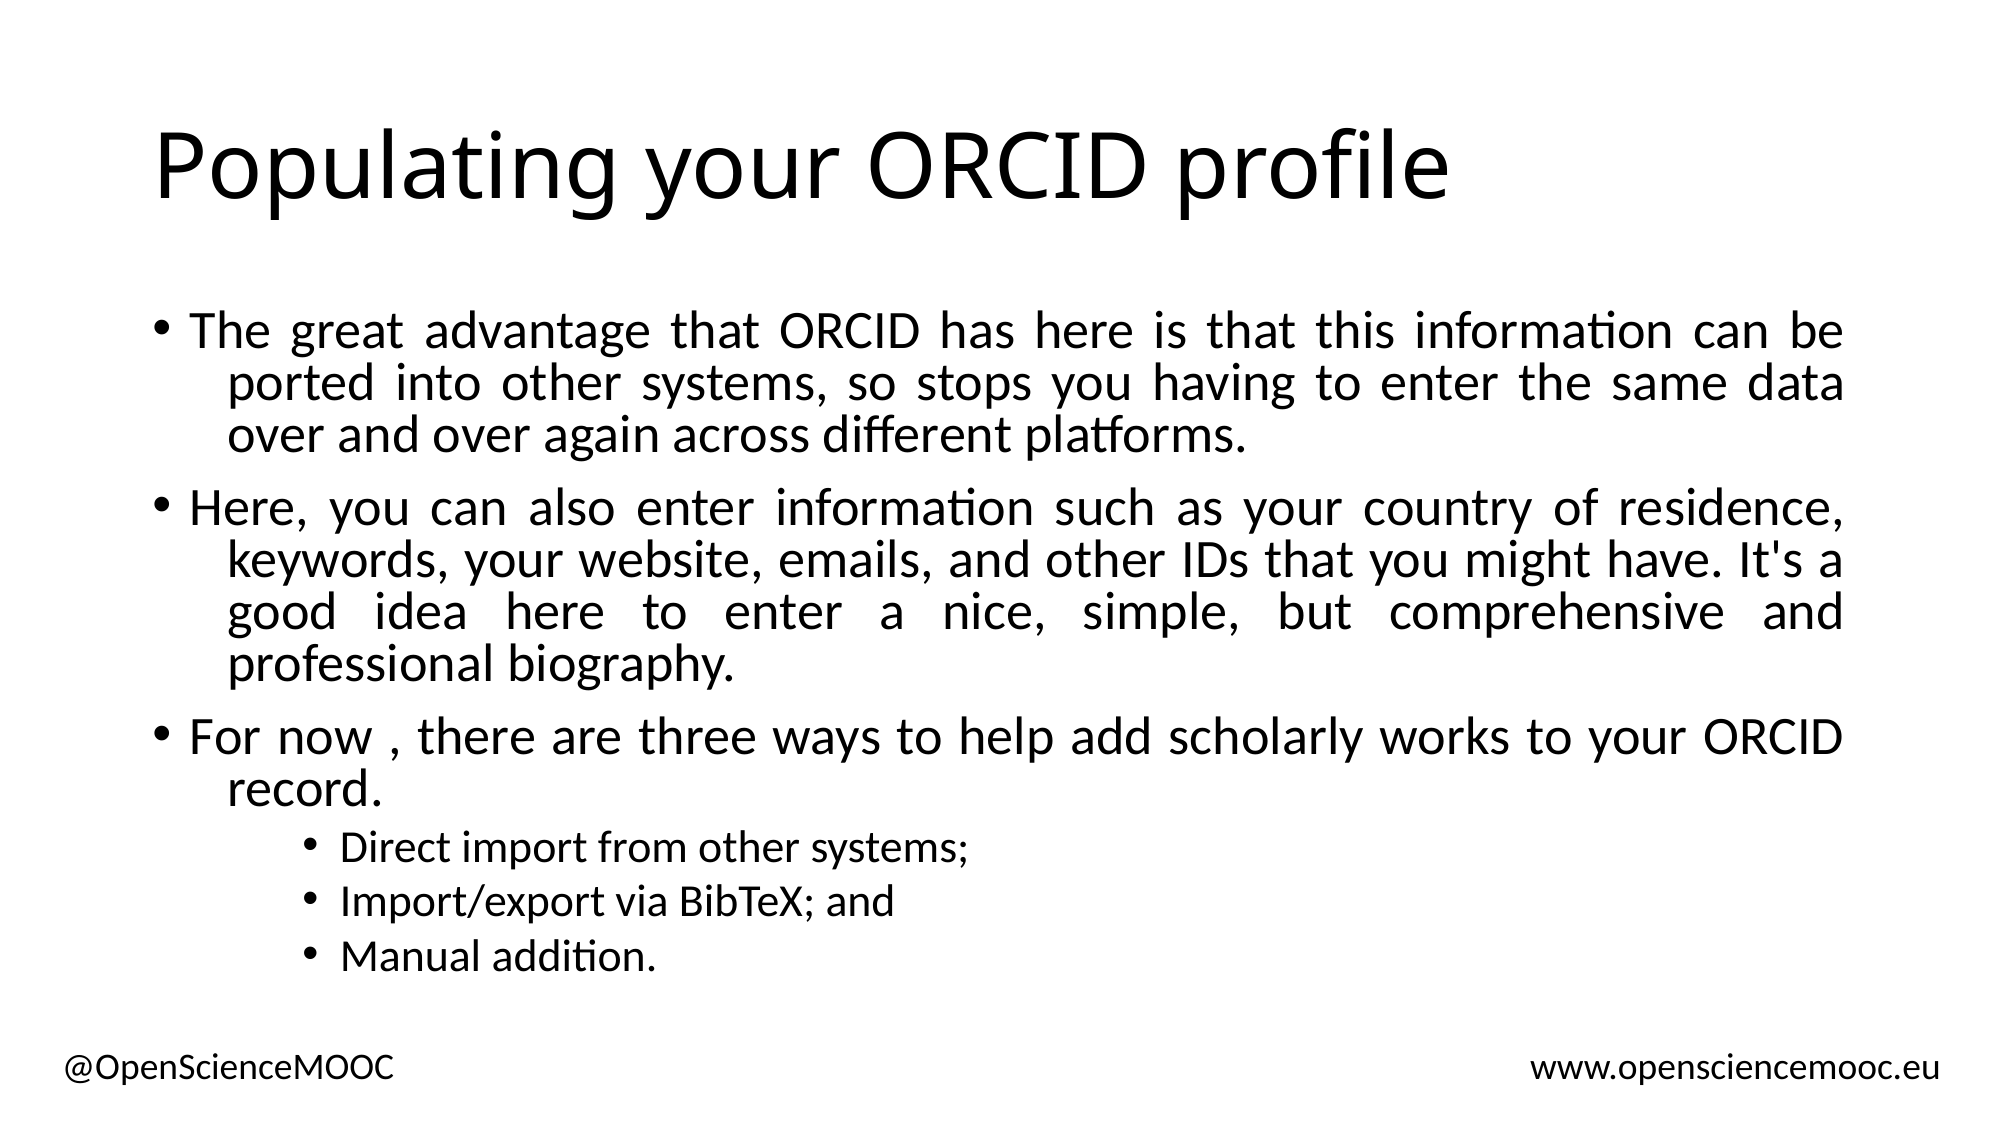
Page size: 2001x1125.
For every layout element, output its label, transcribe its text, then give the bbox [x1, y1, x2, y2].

text_box www.opensciencemooc.eu [1515, 1035, 1956, 1095]
list The great advantage that ORCID has here is that this information can be ported into other systems, so stops you having to enter the same data over and over again across different platforms. Here, you can also enter information such as your country of residence, keywords, your website, emails, and other IDs that you might have. It's a good idea here to enter a nice, simple, but comprehensive and professional biography. For now , there are three ways to help add scholarly works to your ORCID record. Direct import from other systems; Import/export via BibTeX; and Manual addition. [137, 299, 1863, 1014]
text_box @OpenScienceMOOC [47, 1035, 410, 1095]
title Populating your ORCID profile [137, 59, 1863, 278]
